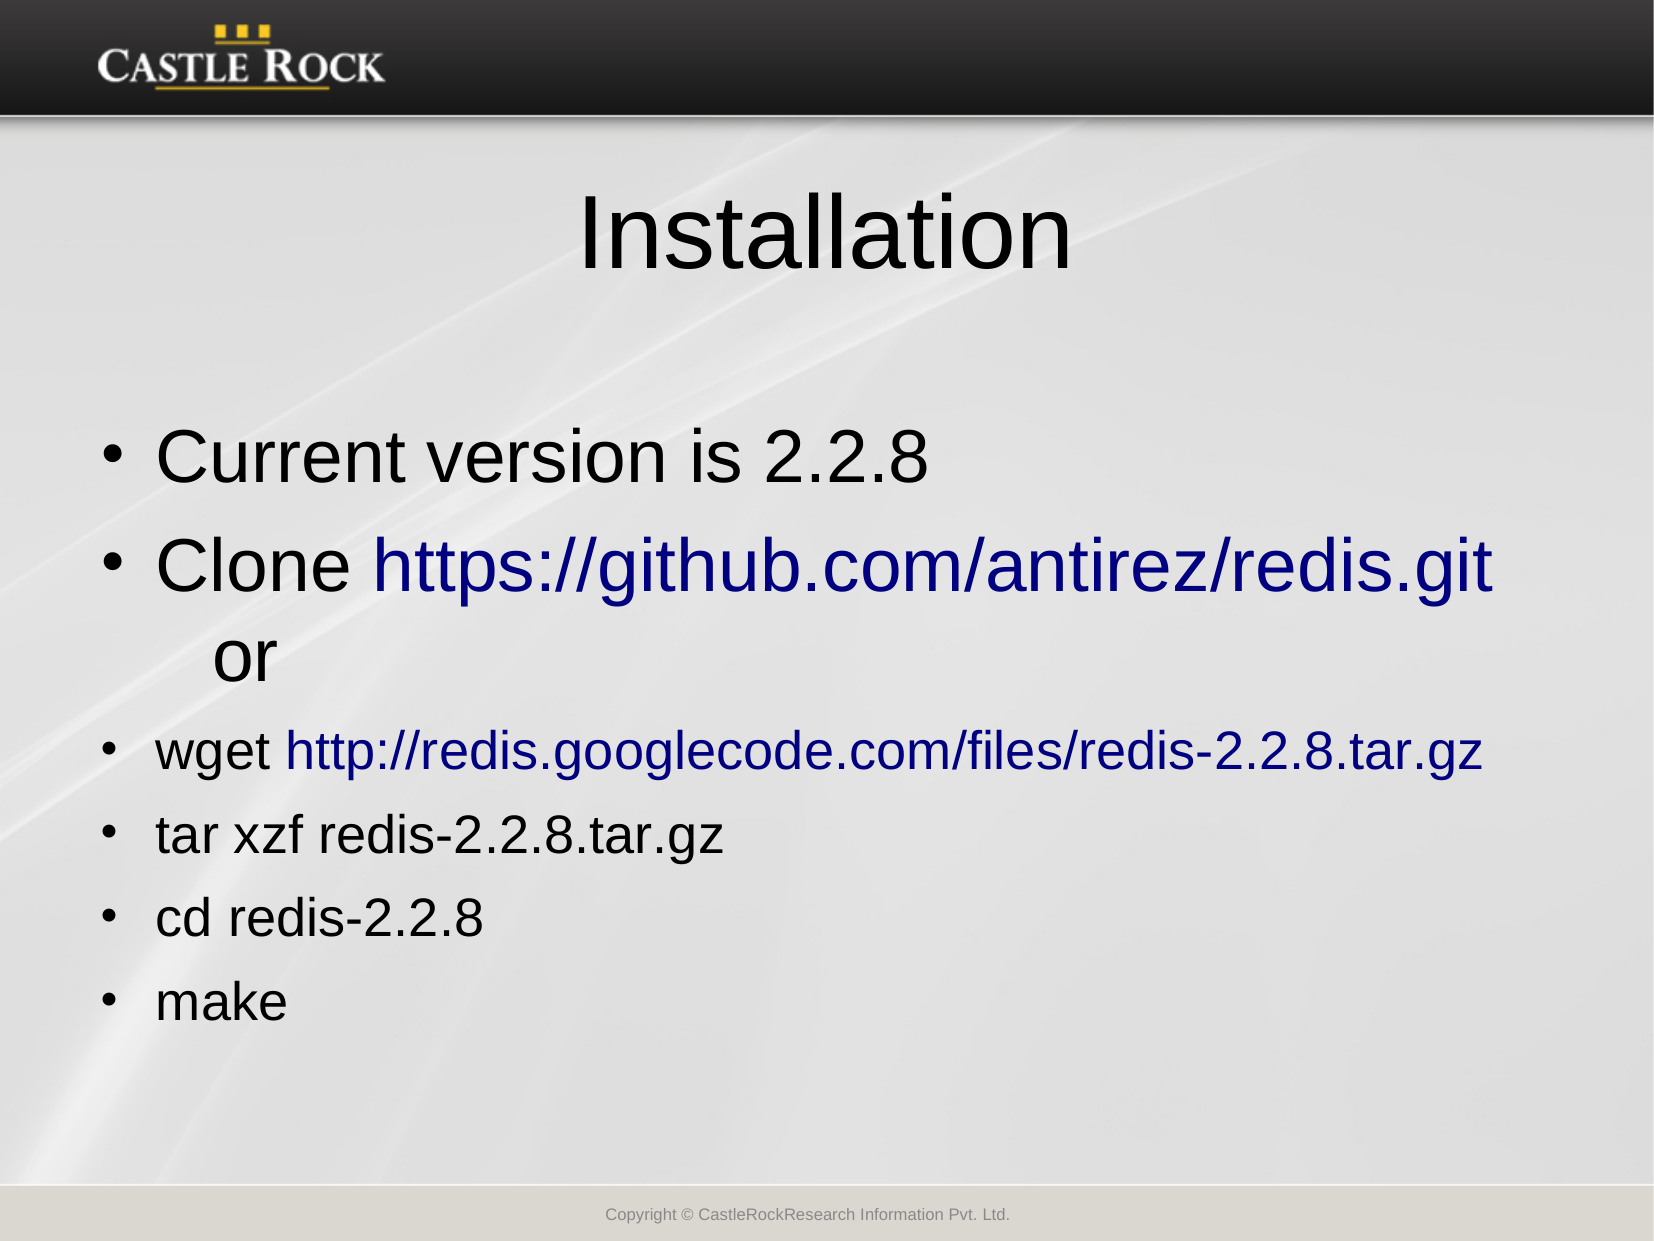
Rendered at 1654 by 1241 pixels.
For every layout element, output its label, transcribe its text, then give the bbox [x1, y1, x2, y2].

list Current version is 2.2.8 Clone https://github.com/antirez/redis.git or wget http://redis.googlecode.com/files/redis-2.2.8.tar.gz tar xzf redis-2.2.8.tar.gz cd redis-2.2.8 make [82, 399, 1570, 1235]
title Installation [82, 123, 1570, 330]
picture [0, 0, 1654, 1241]
